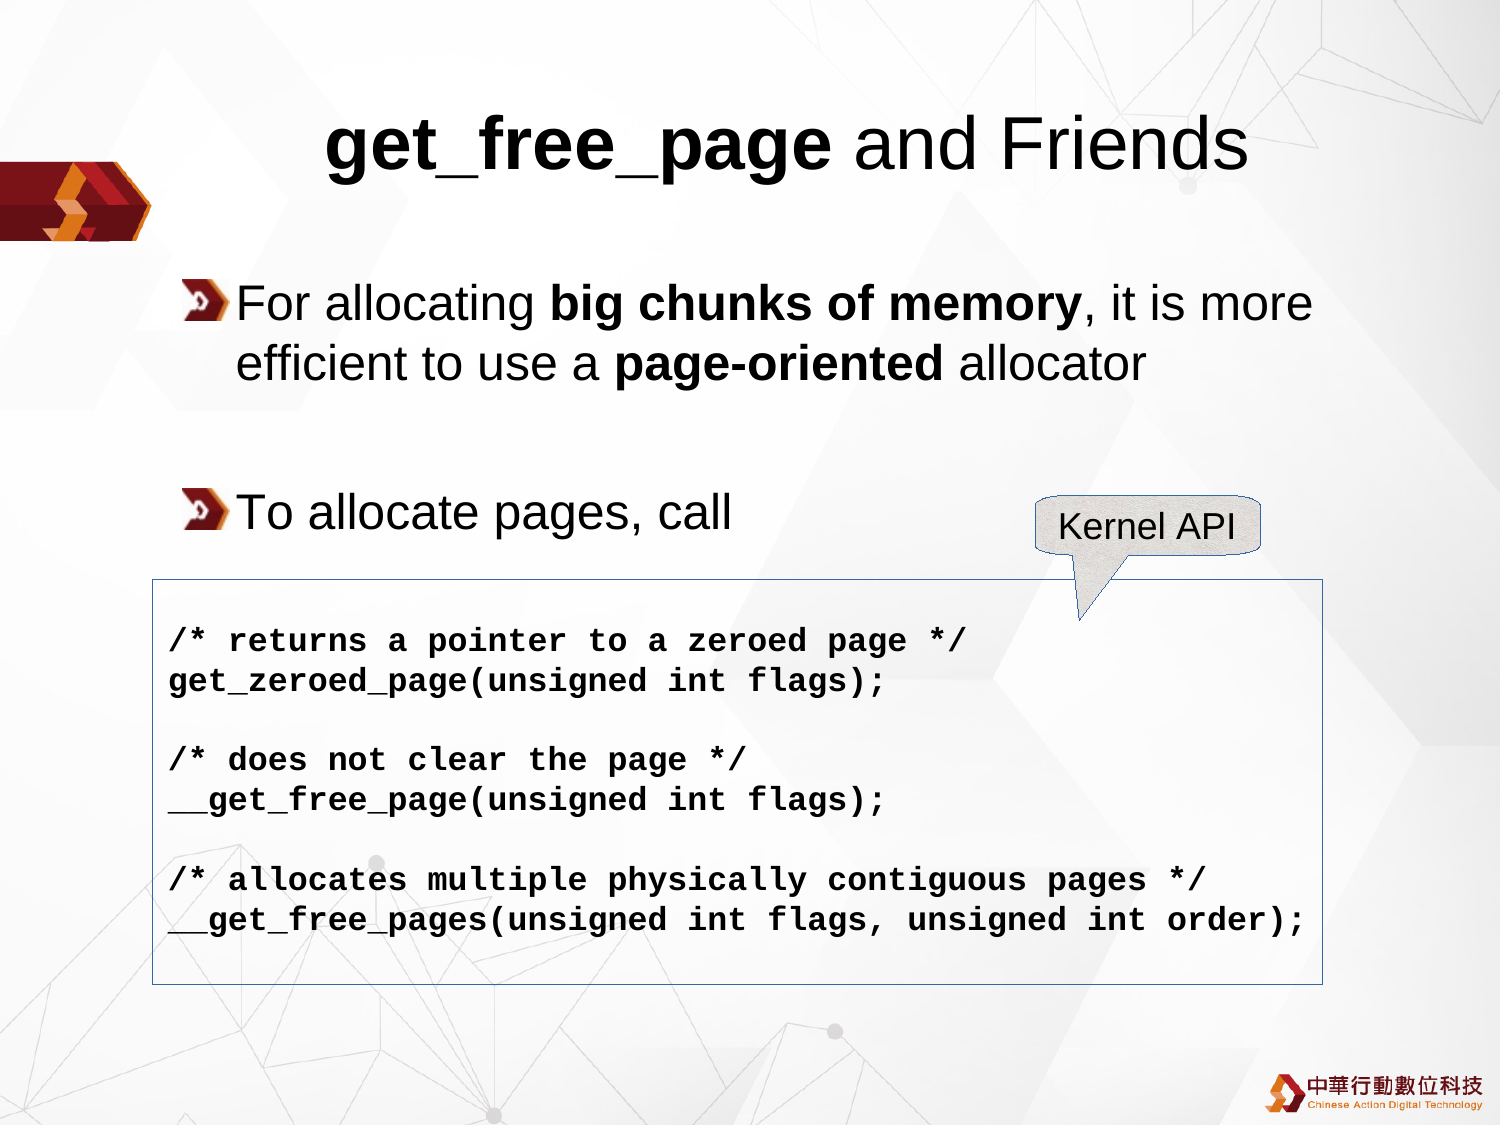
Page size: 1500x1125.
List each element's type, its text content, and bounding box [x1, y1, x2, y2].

picture [0, 0, 1500, 1125]
text_box /* returns a pointer to a zeroed page */ get_zeroed_page(unsigned int flags); /* does not clear the page */ __get_free_page(unsigned int flags); /* allocates multiple physically contiguous pages */ __get_free_pages(unsigned int flags, unsigned int order); [153, 610, 1323, 985]
title get_free_page and Friends [150, 45, 1426, 234]
list For allocating big chunks of memory, it is more efficient to use a page-oriented allocator To allocate pages, call [150, 262, 1426, 1006]
text_box Kernel API [1035, 495, 1261, 610]
